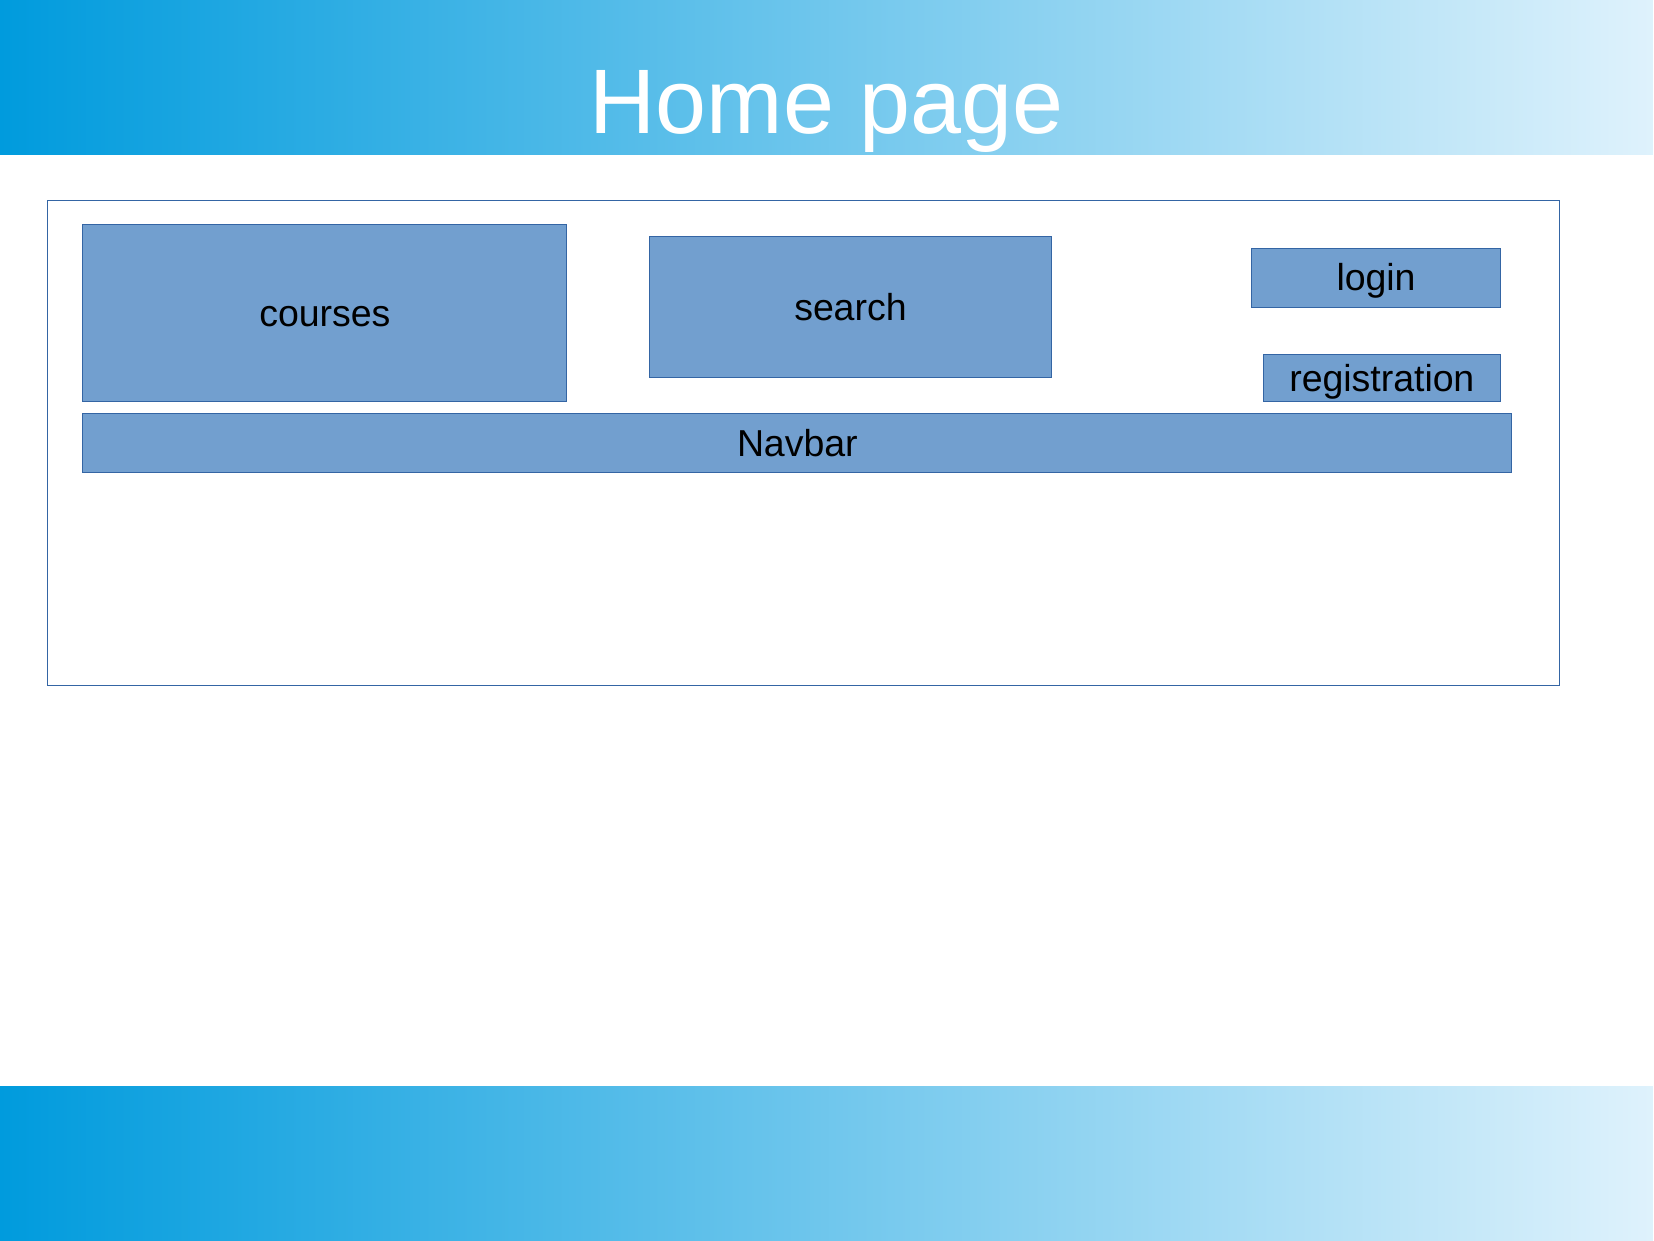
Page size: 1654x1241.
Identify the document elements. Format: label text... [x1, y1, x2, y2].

text_box Navbar [82, 413, 1512, 473]
text_box search [649, 236, 1052, 378]
text_box registration [1263, 354, 1501, 402]
text_box login [1251, 248, 1501, 308]
title Home page [82, 49, 1571, 155]
text_box courses [82, 224, 567, 402]
